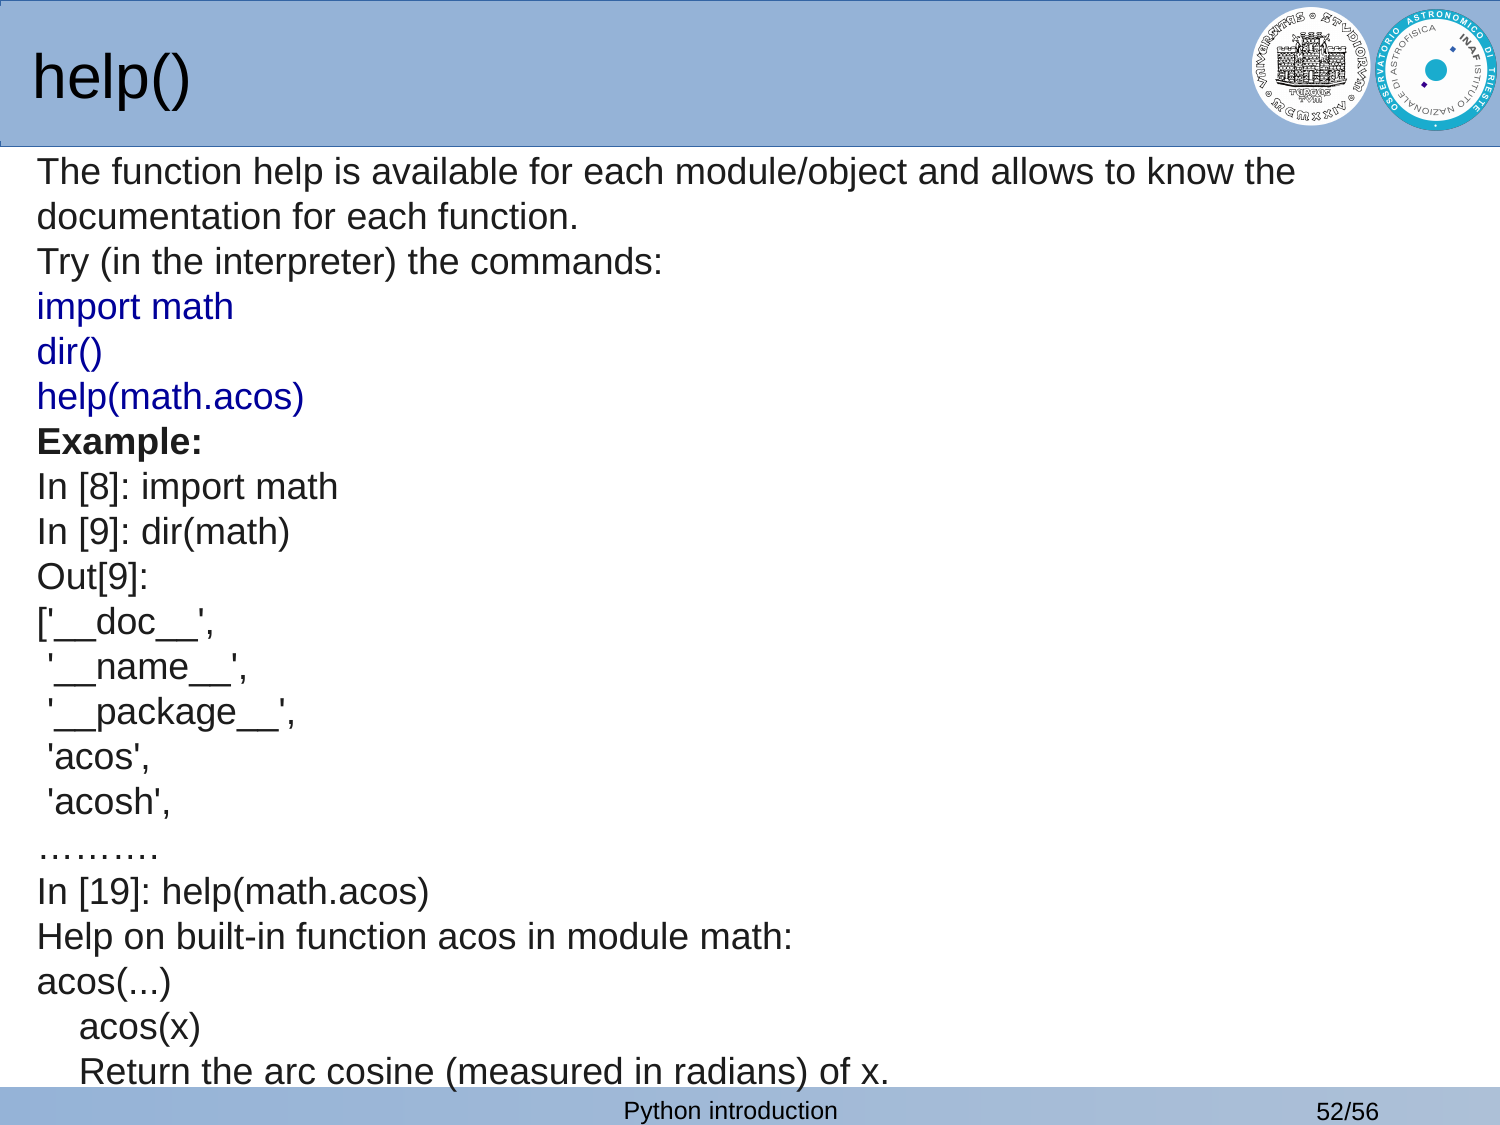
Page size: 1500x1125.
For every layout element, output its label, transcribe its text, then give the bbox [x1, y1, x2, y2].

text_box help() [0, 5, 1243, 141]
list The function help is available for each module/object and allows to know the documentation for each function. Try (in the interpreter) the commands: import math dir() help(math.acos) Example: In [8]: import math In [9]: dir(math) Out[9]: ['__doc__', '__name__', '__package__', 'acos', 'acosh', ………. In [19]: help(math.acos) Help on built-in function acos in module math: acos(...) acos(x) Return the arc cosine (measured in radians) of x. [21, 138, 1455, 1075]
picture [1252, 0, 1500, 156]
